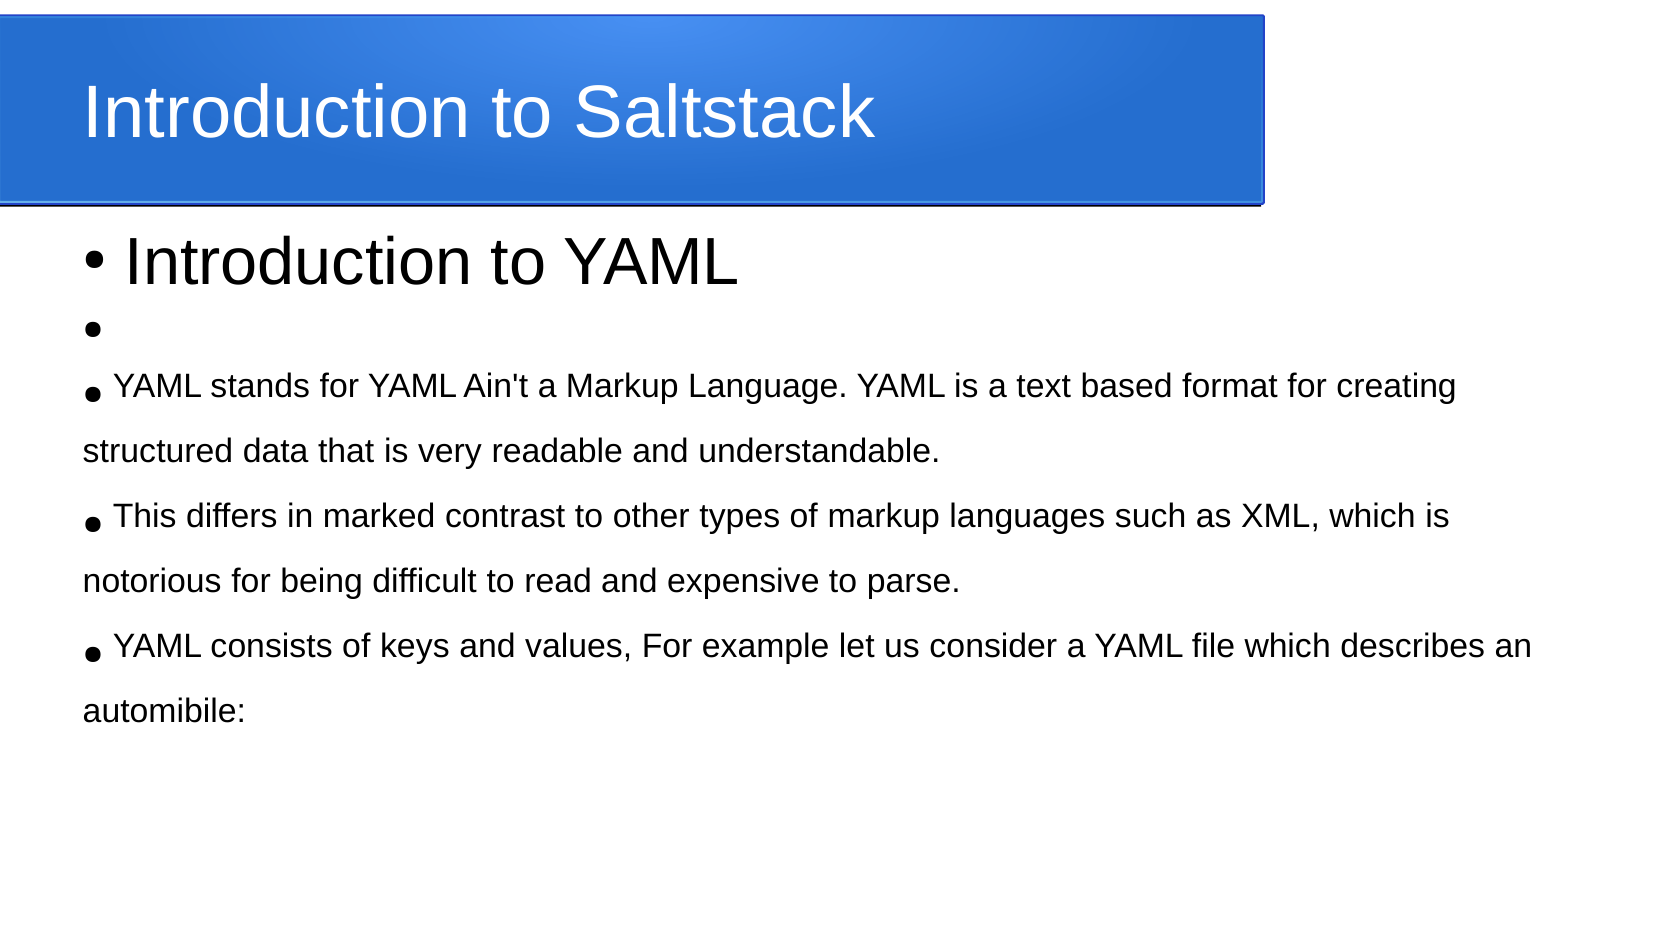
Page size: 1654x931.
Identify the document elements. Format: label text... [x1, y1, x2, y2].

subtitle Introduction to YAML YAML stands for YAML Ain't a Markup Language. YAML is a text based format for creating structured data that is very readable and understandable. This differs in marked contrast to other types of markup languages such as XML, which is notorious for being difficult to read and expensive to parse. YAML consists of keys and values, For example let us consider a YAML file which describes an automibile: [82, 224, 1571, 819]
title Introduction to Saltstack [82, 35, 1235, 189]
